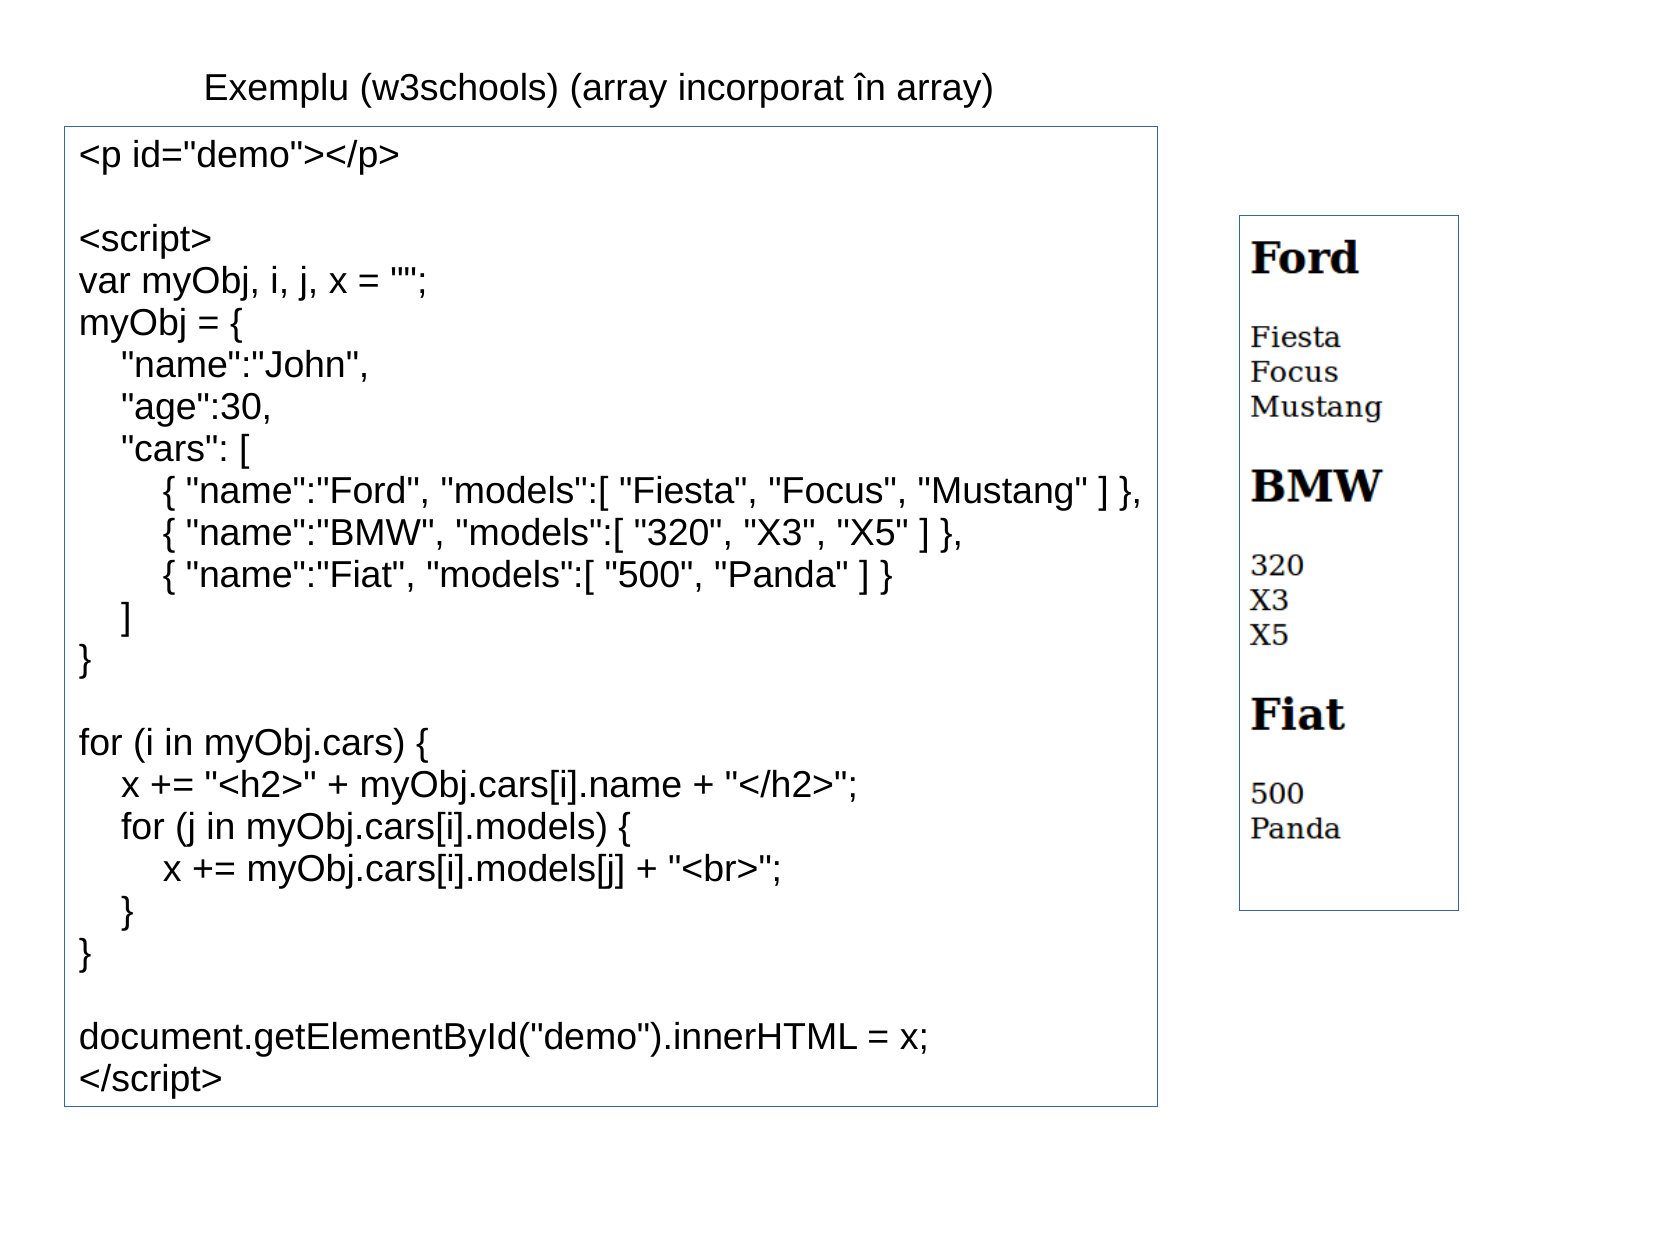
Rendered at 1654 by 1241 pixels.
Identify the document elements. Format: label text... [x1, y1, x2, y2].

text_box <p id="demo"></p> <script> var myObj, i, j, x = ""; myObj = { "name":"John", "age":30, "cars": [ { "name":"Ford", "models":[ "Fiesta", "Focus", "Mustang" ] }, { "name":"BMW", "models":[ "320", "X3", "X5" ] }, { "name":"Fiat", "models":[ "500", "Panda" ] } ] } for (i in myObj.cars) { x += "<h2>" + myObj.cars[i].name + "</h2>"; for (j in myObj.cars[i].models) { x += myObj.cars[i].models[j] + "<br>"; } } document.getElementById("demo").innerHTML = x; </script> [64, 126, 1158, 1107]
picture [1239, 215, 1459, 911]
text_box Exemplu (w3schools) (array incorporat în array) [188, 59, 1010, 116]
